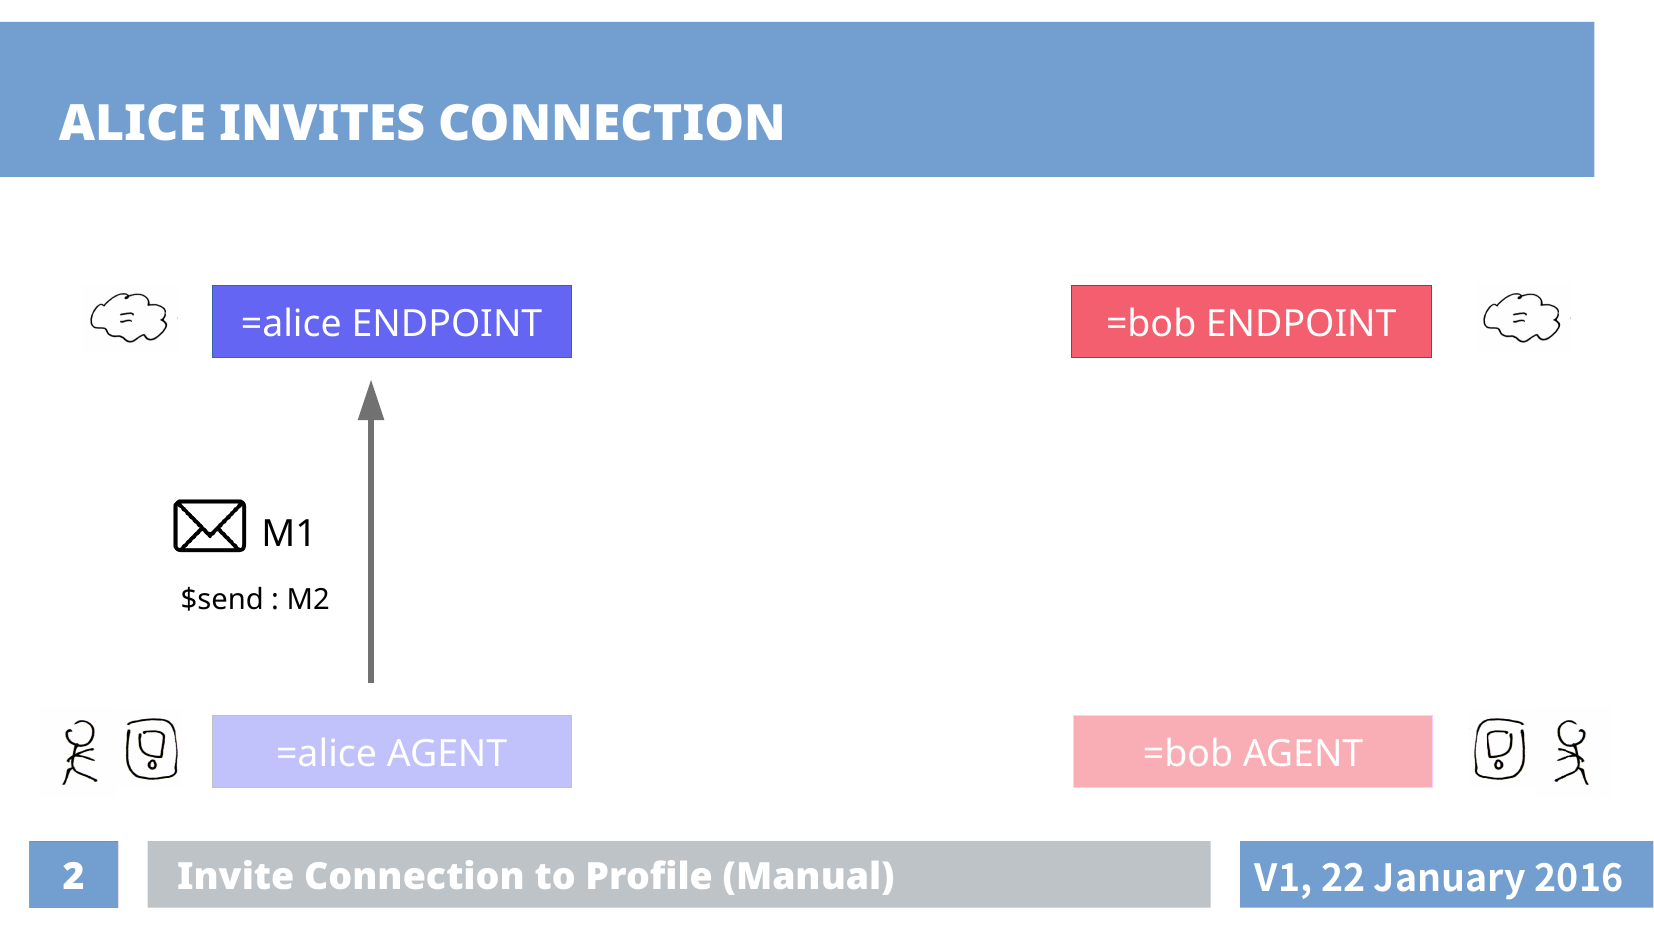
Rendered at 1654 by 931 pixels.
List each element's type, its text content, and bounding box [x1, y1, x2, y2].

picture [40, 706, 182, 798]
text_box $send : M2 [0, 573, 348, 663]
text_box M1 [246, 499, 333, 558]
picture [1469, 706, 1611, 798]
picture [1475, 283, 1571, 353]
picture [170, 496, 249, 555]
text_box =alice ENDPOINT [212, 285, 572, 358]
title ALICE INVITES CONNECTION [58, 44, 1595, 155]
text_box =bob AGENT [1073, 715, 1433, 788]
text_box =alice AGENT [212, 715, 572, 788]
text_box =bob ENDPOINT [1071, 285, 1432, 358]
picture [82, 283, 178, 353]
